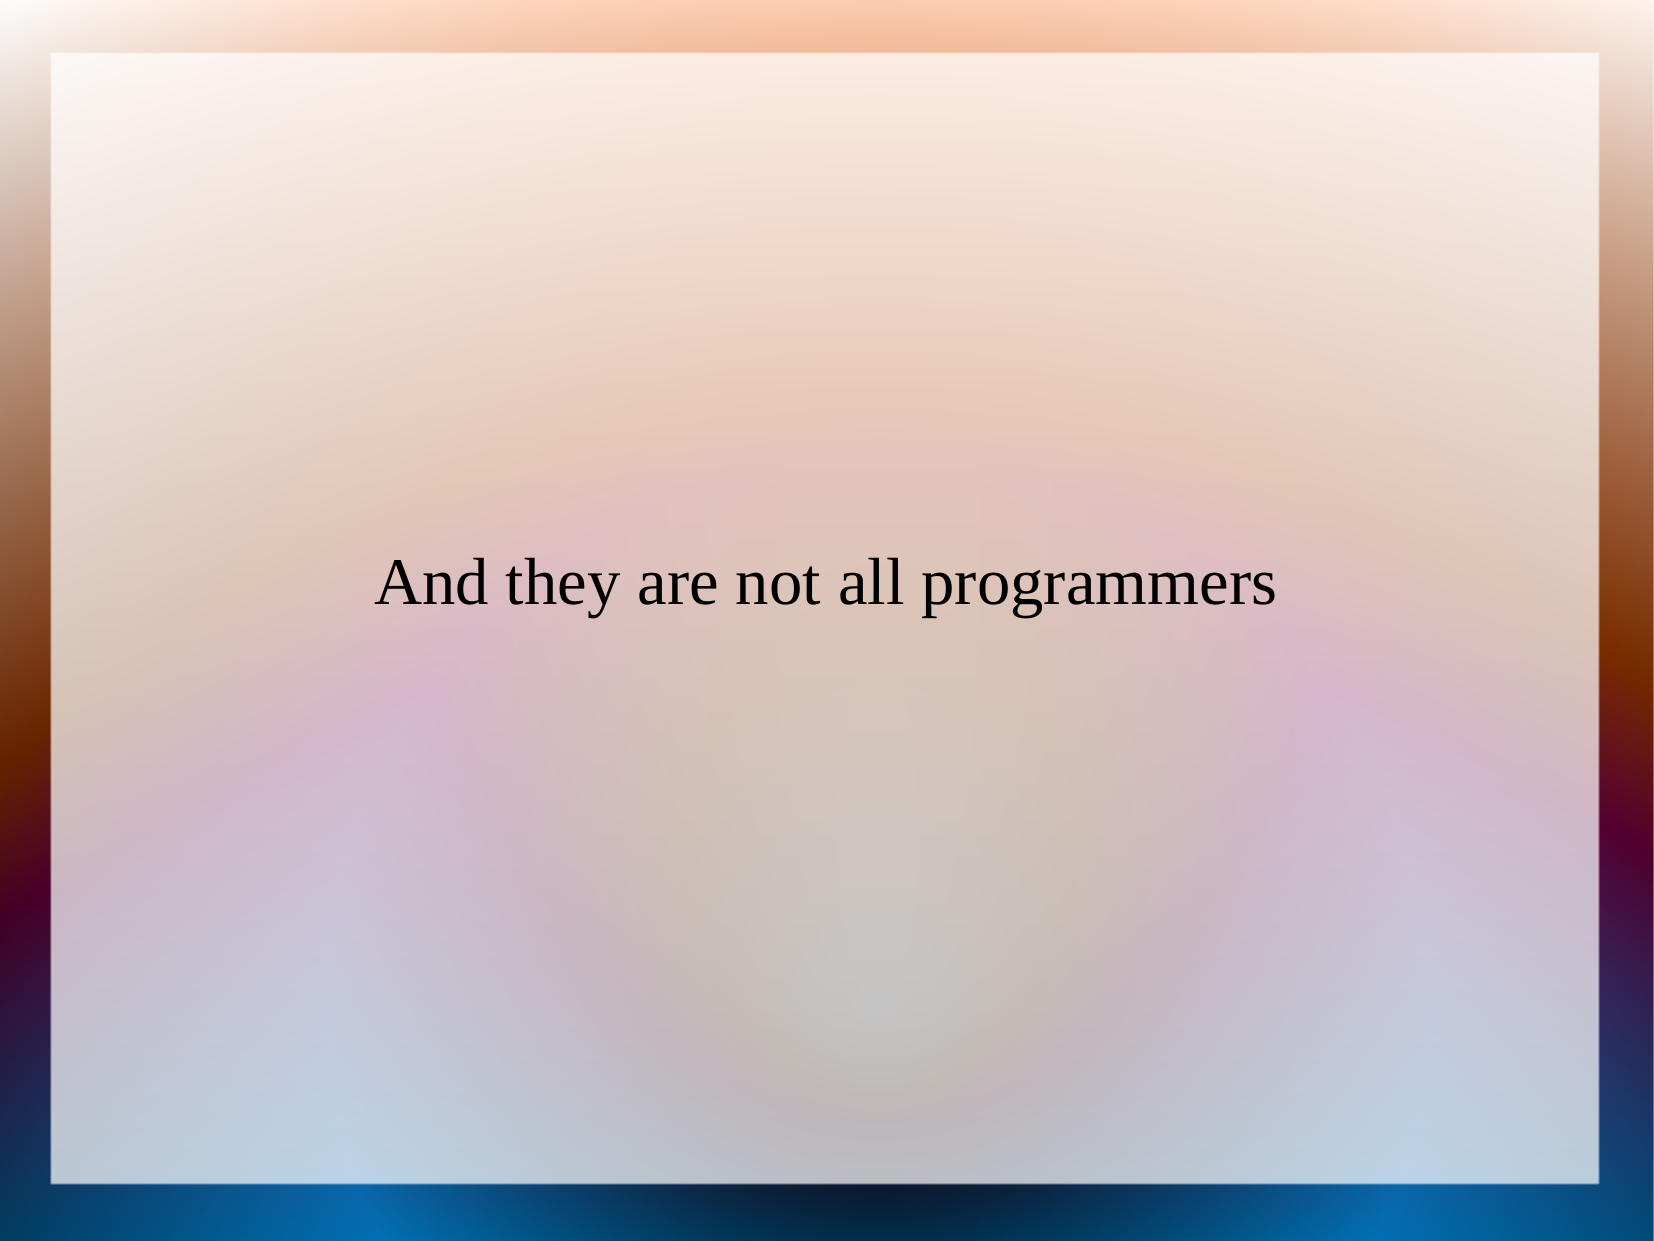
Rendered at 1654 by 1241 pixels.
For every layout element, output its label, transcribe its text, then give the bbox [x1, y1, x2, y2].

subtitle And they are not all programmers [82, 55, 1571, 1109]
picture [0, 0, 1654, 1241]
